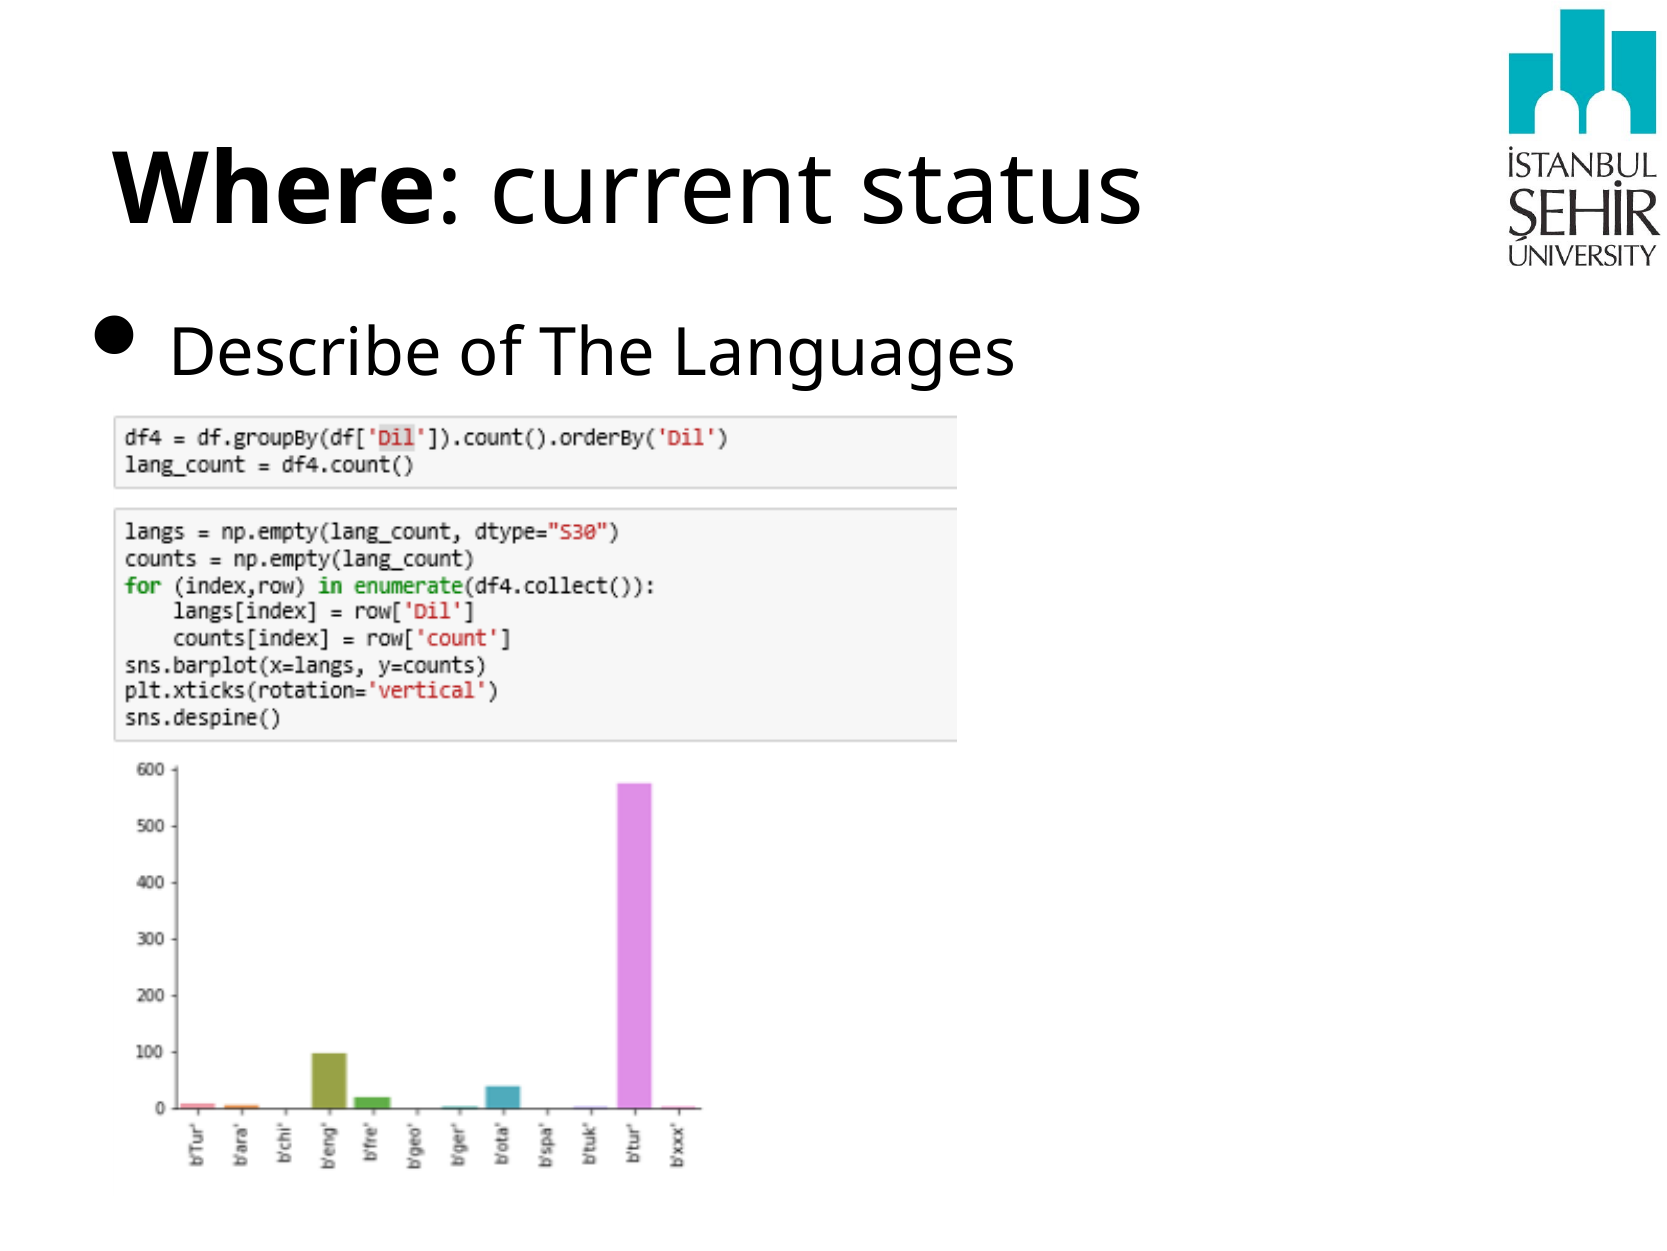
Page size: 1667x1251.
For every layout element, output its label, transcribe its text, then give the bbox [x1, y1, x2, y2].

picture [1491, 0, 1667, 285]
title Where: current status [106, 82, 1453, 271]
text_box Describe of The Languages [47, 271, 1524, 426]
picture [112, 408, 957, 1197]
